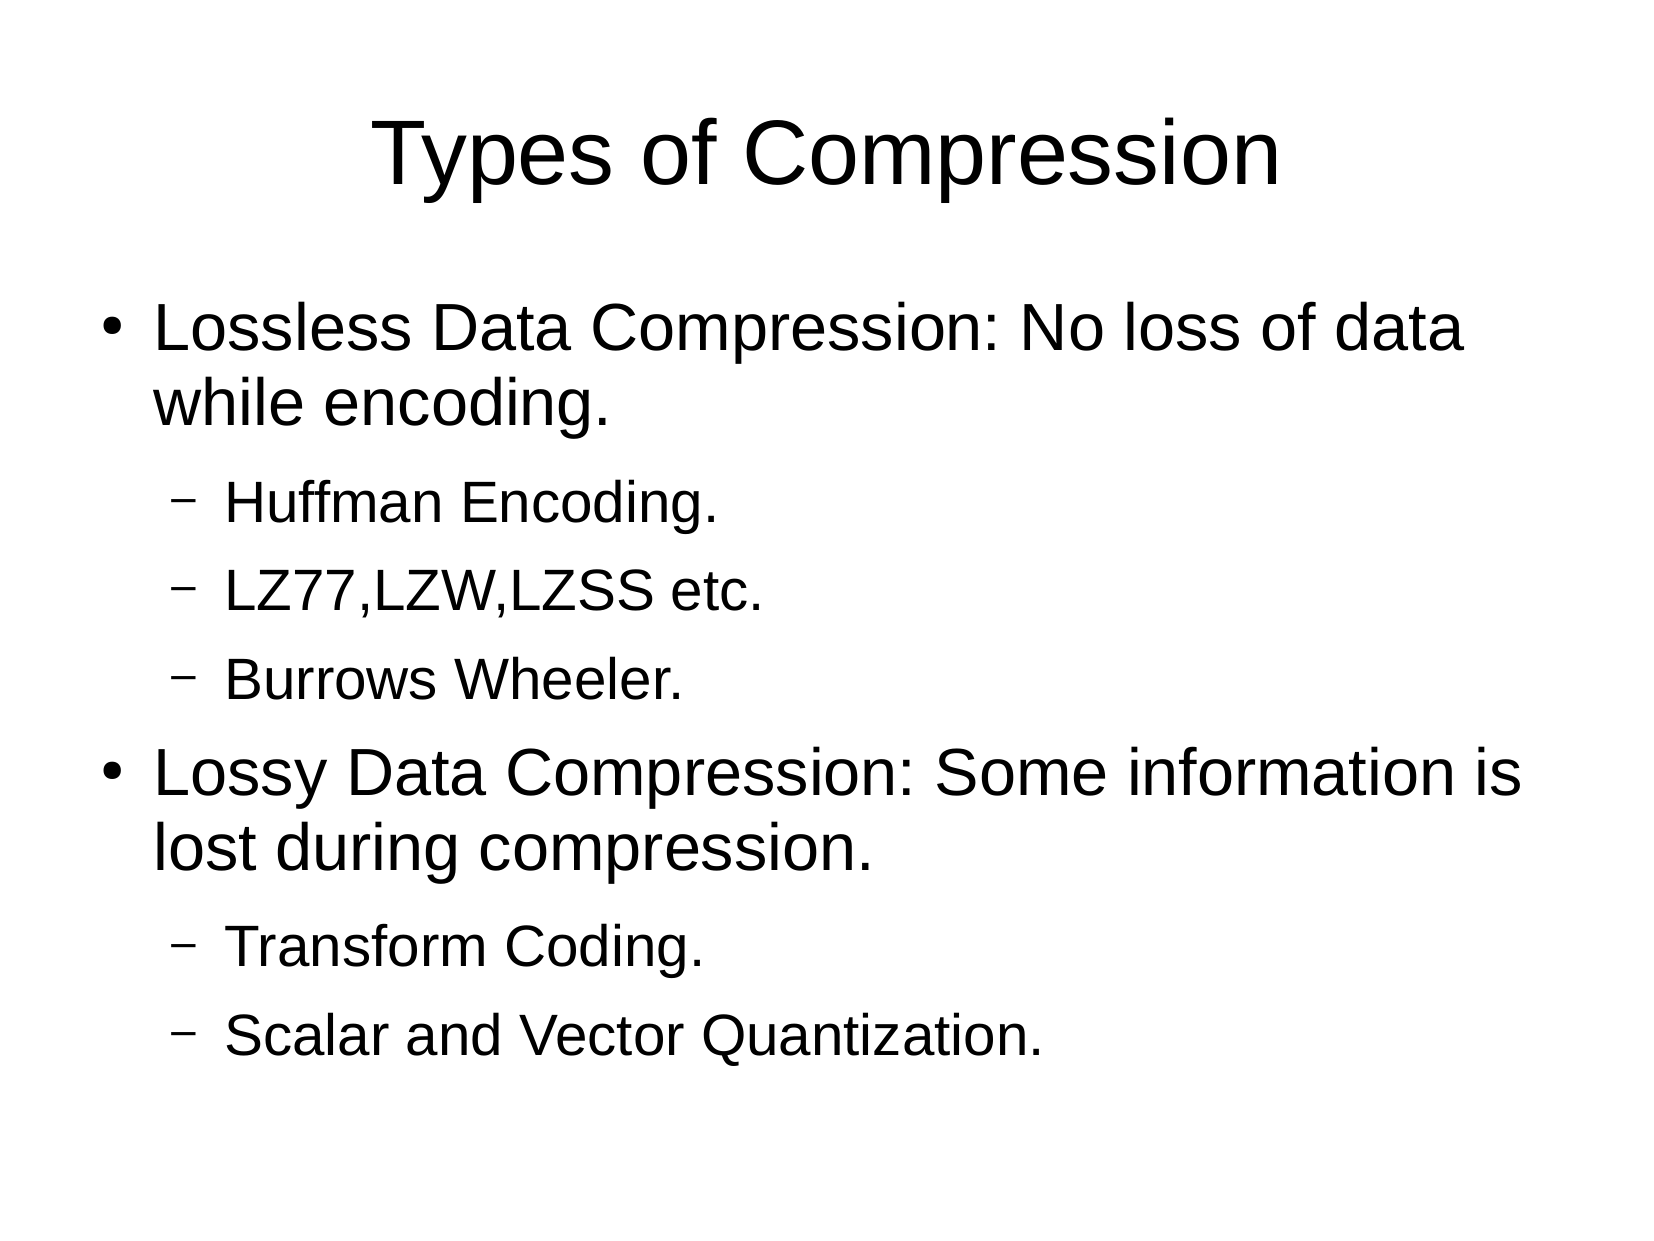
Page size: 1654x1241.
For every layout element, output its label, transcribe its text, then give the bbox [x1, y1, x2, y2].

title Types of Compression [82, 49, 1571, 257]
list Lossless Data Compression: No loss of data while encoding. Huffman Encoding. LZ77,LZW,LZSS etc. Burrows Wheeler. Lossy Data Compression: Some information is lost during compression. Transform Coding. Scalar and Vector Quantization. [82, 290, 1538, 1186]
